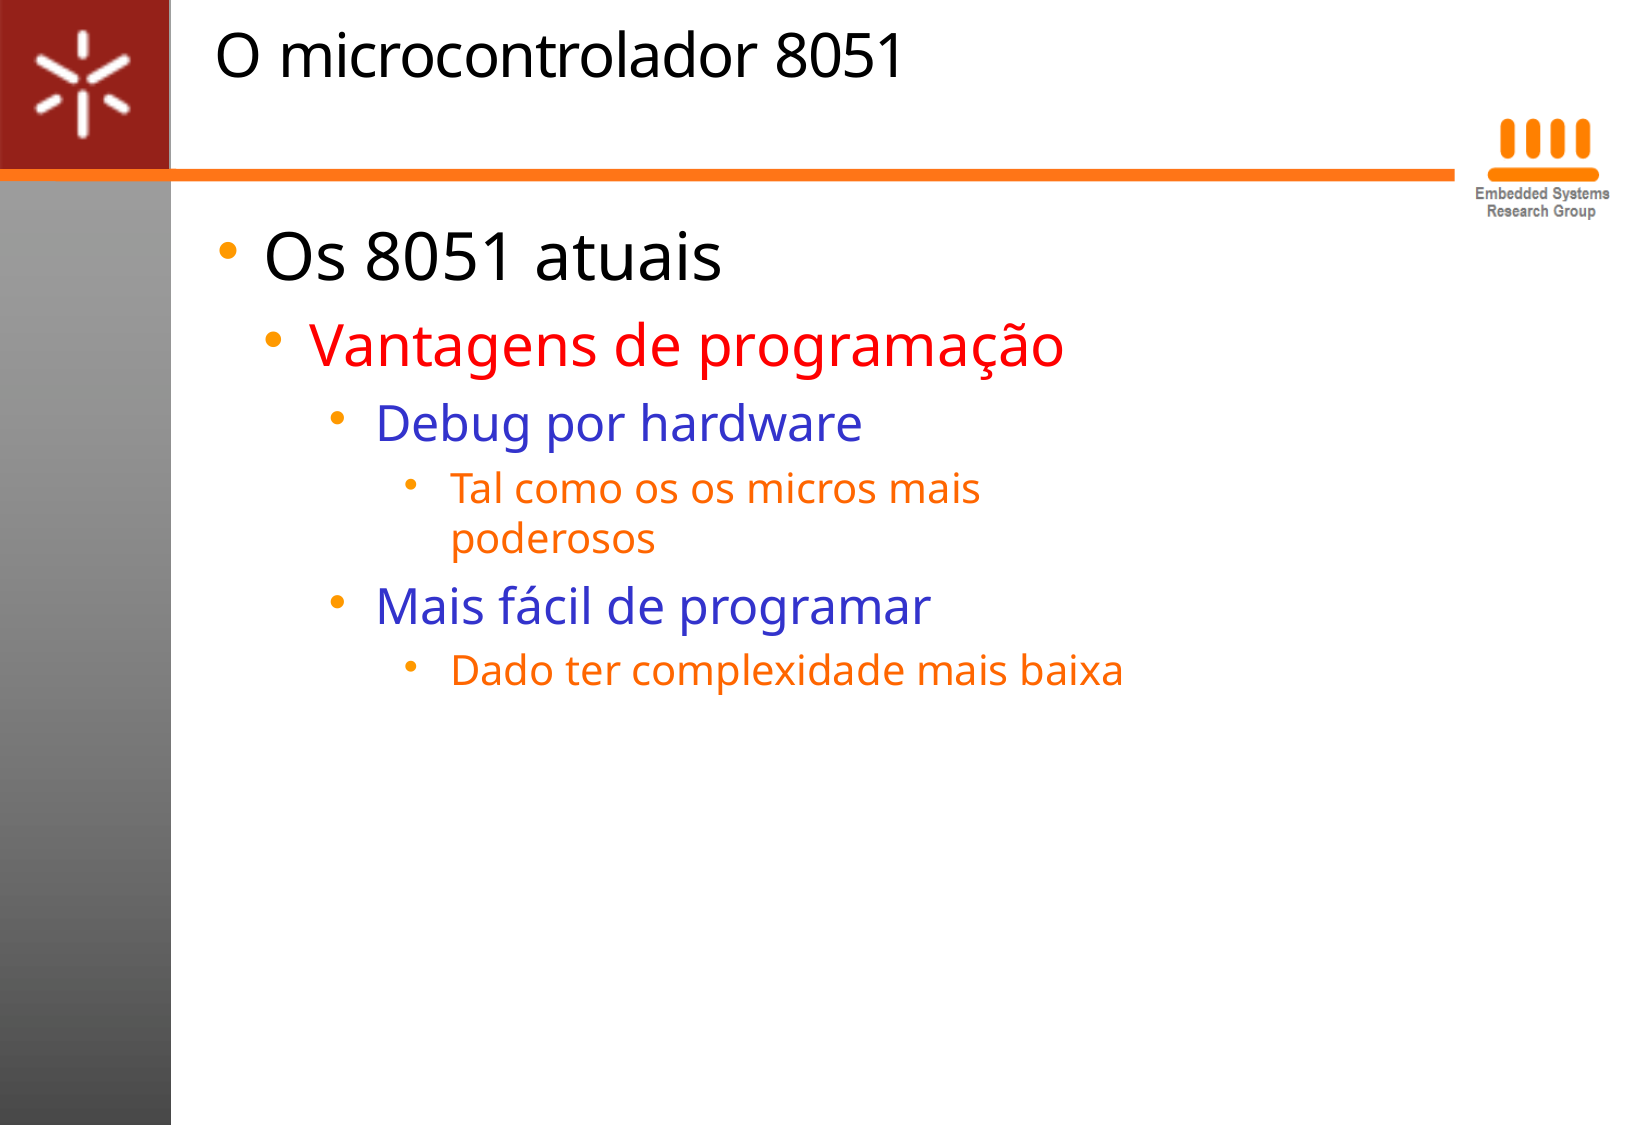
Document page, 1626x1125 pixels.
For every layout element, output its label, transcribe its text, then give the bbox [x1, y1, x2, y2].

text_box Os 8051 atuais Vantagens de programação Debug por hardware Tal como os os micros mais poderosos Mais fácil de programar Dado ter complexidade mais baixa [214, 196, 1161, 694]
title O microcontrolador 8051 [212, 16, 1099, 234]
picture [0, 182, 171, 1125]
picture [0, 0, 171, 169]
picture [1475, 118, 1610, 220]
